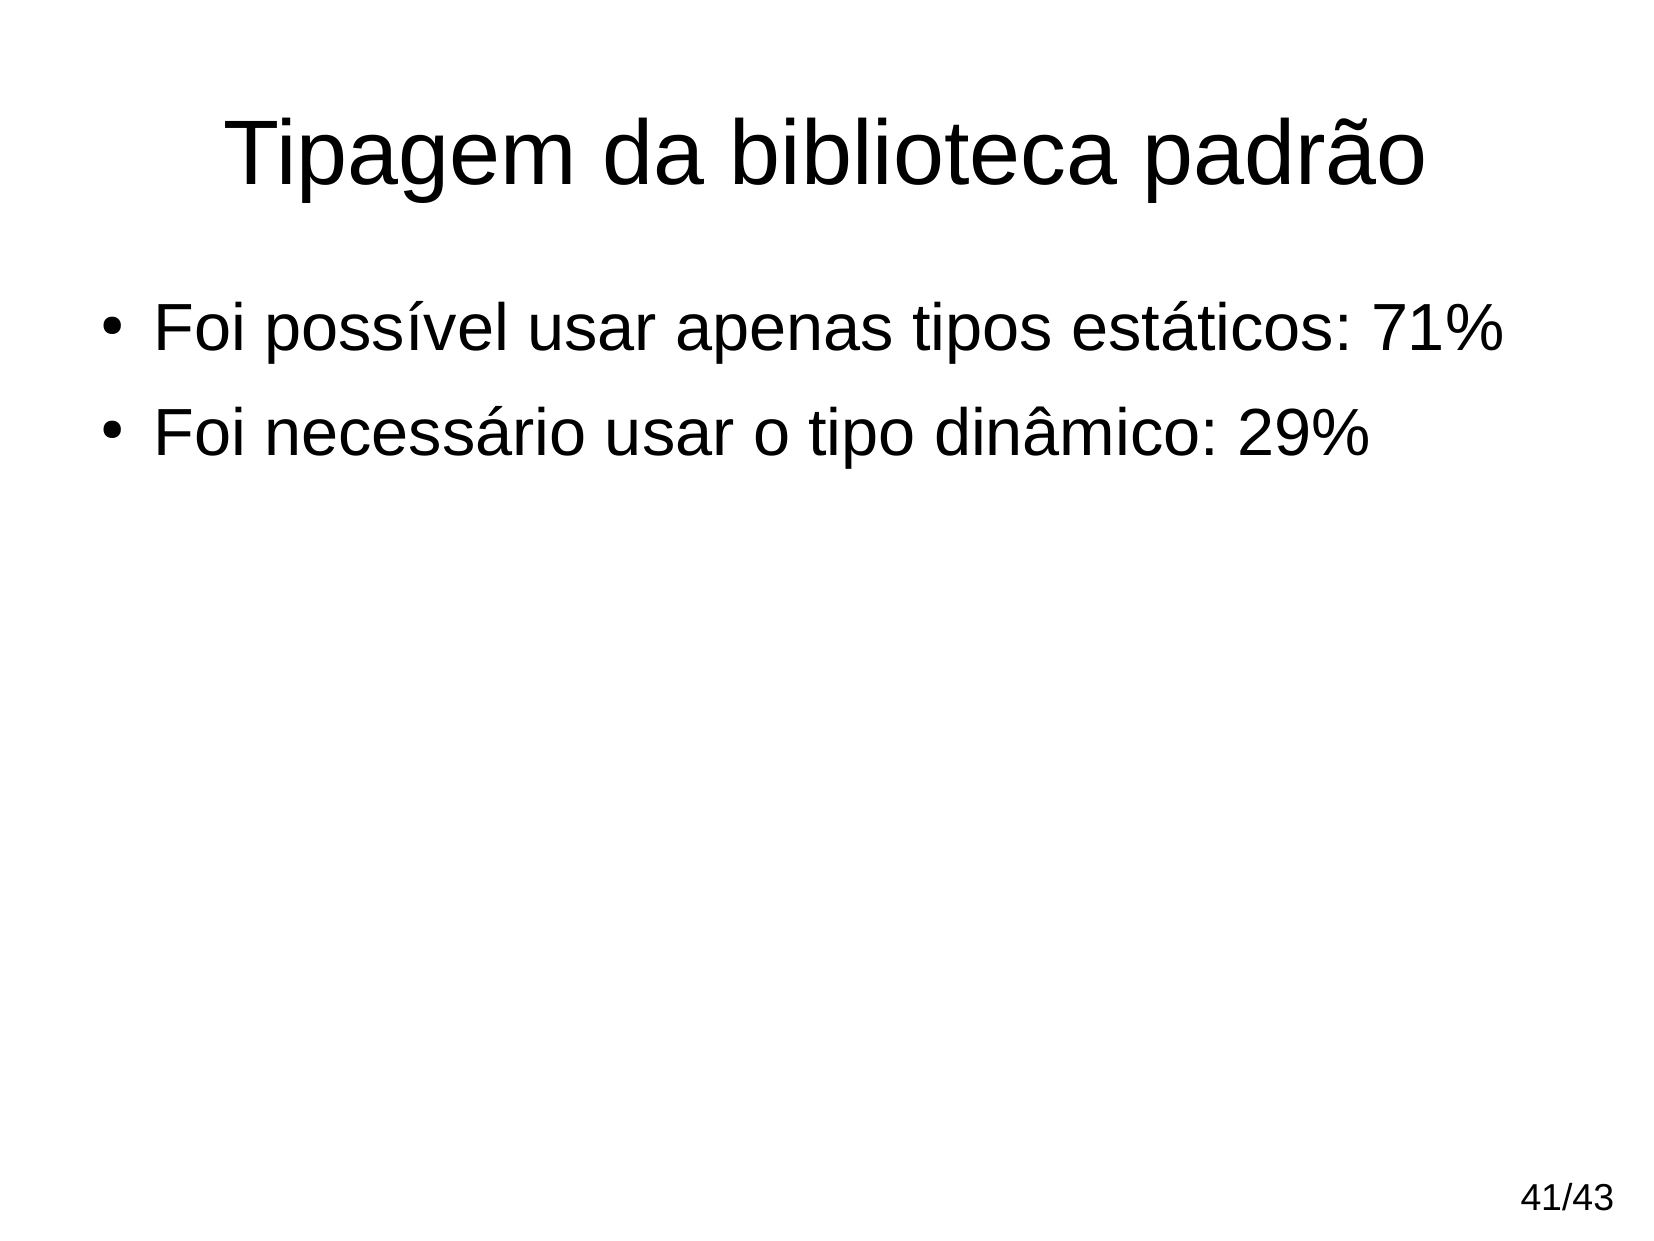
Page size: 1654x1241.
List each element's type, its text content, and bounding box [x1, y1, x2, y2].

title Tipagem da biblioteca padrão [82, 49, 1571, 257]
list Foi possível usar apenas tipos estáticos: 71% Foi necessário usar o tipo dinâmico: 29% [82, 290, 1571, 1109]
text_box 41/43 [1495, 1168, 1630, 1239]
